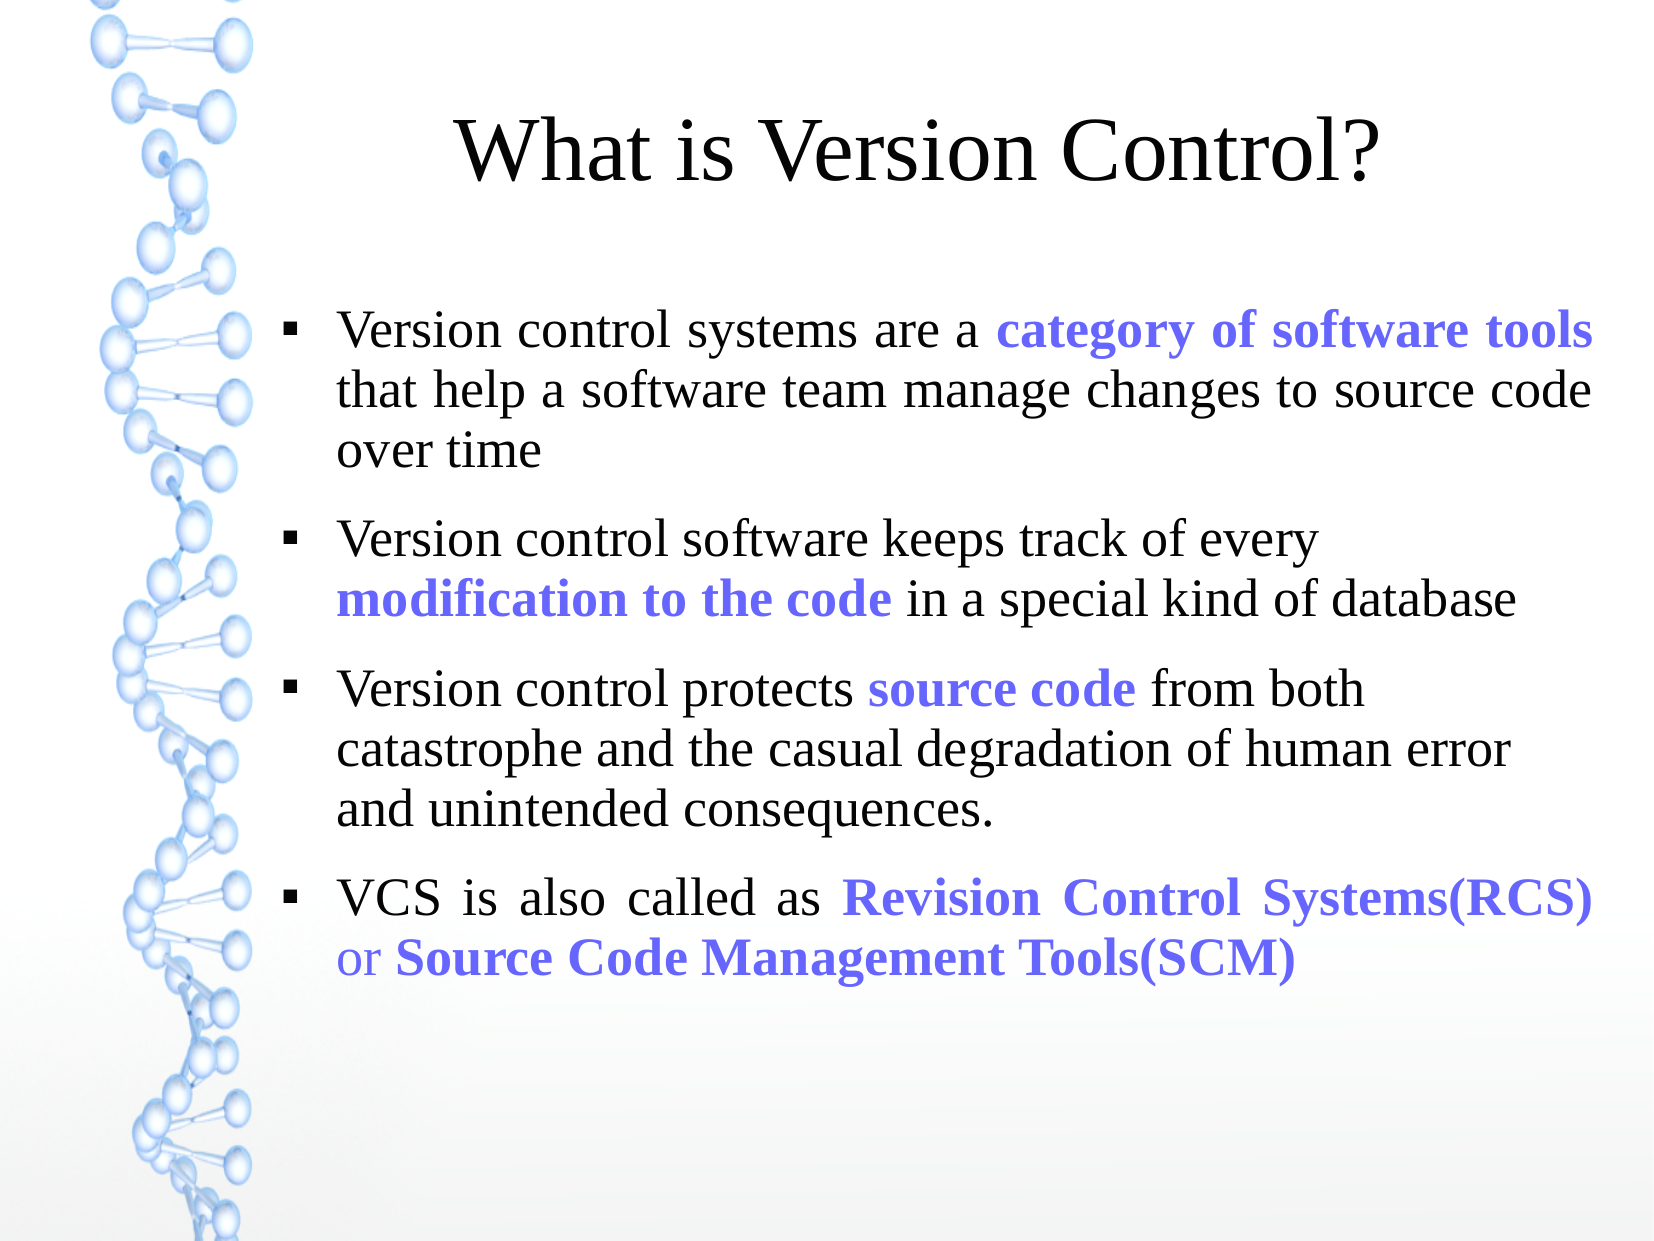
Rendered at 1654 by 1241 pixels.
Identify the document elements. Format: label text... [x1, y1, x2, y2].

title What is Version Control? [265, 47, 1595, 252]
list Version control systems are a category of software tools that help a software team manage changes to source code over time Version control software keeps track of every modification to the code in a special kind of database Version control protects source code from both catastrophe and the casual degradation of human error and unintended consequences. VCS is also called as Revision Control Systems(RCS) or Source Code Management Tools(SCM) [265, 299, 1595, 1019]
picture [0, 0, 1654, 1241]
